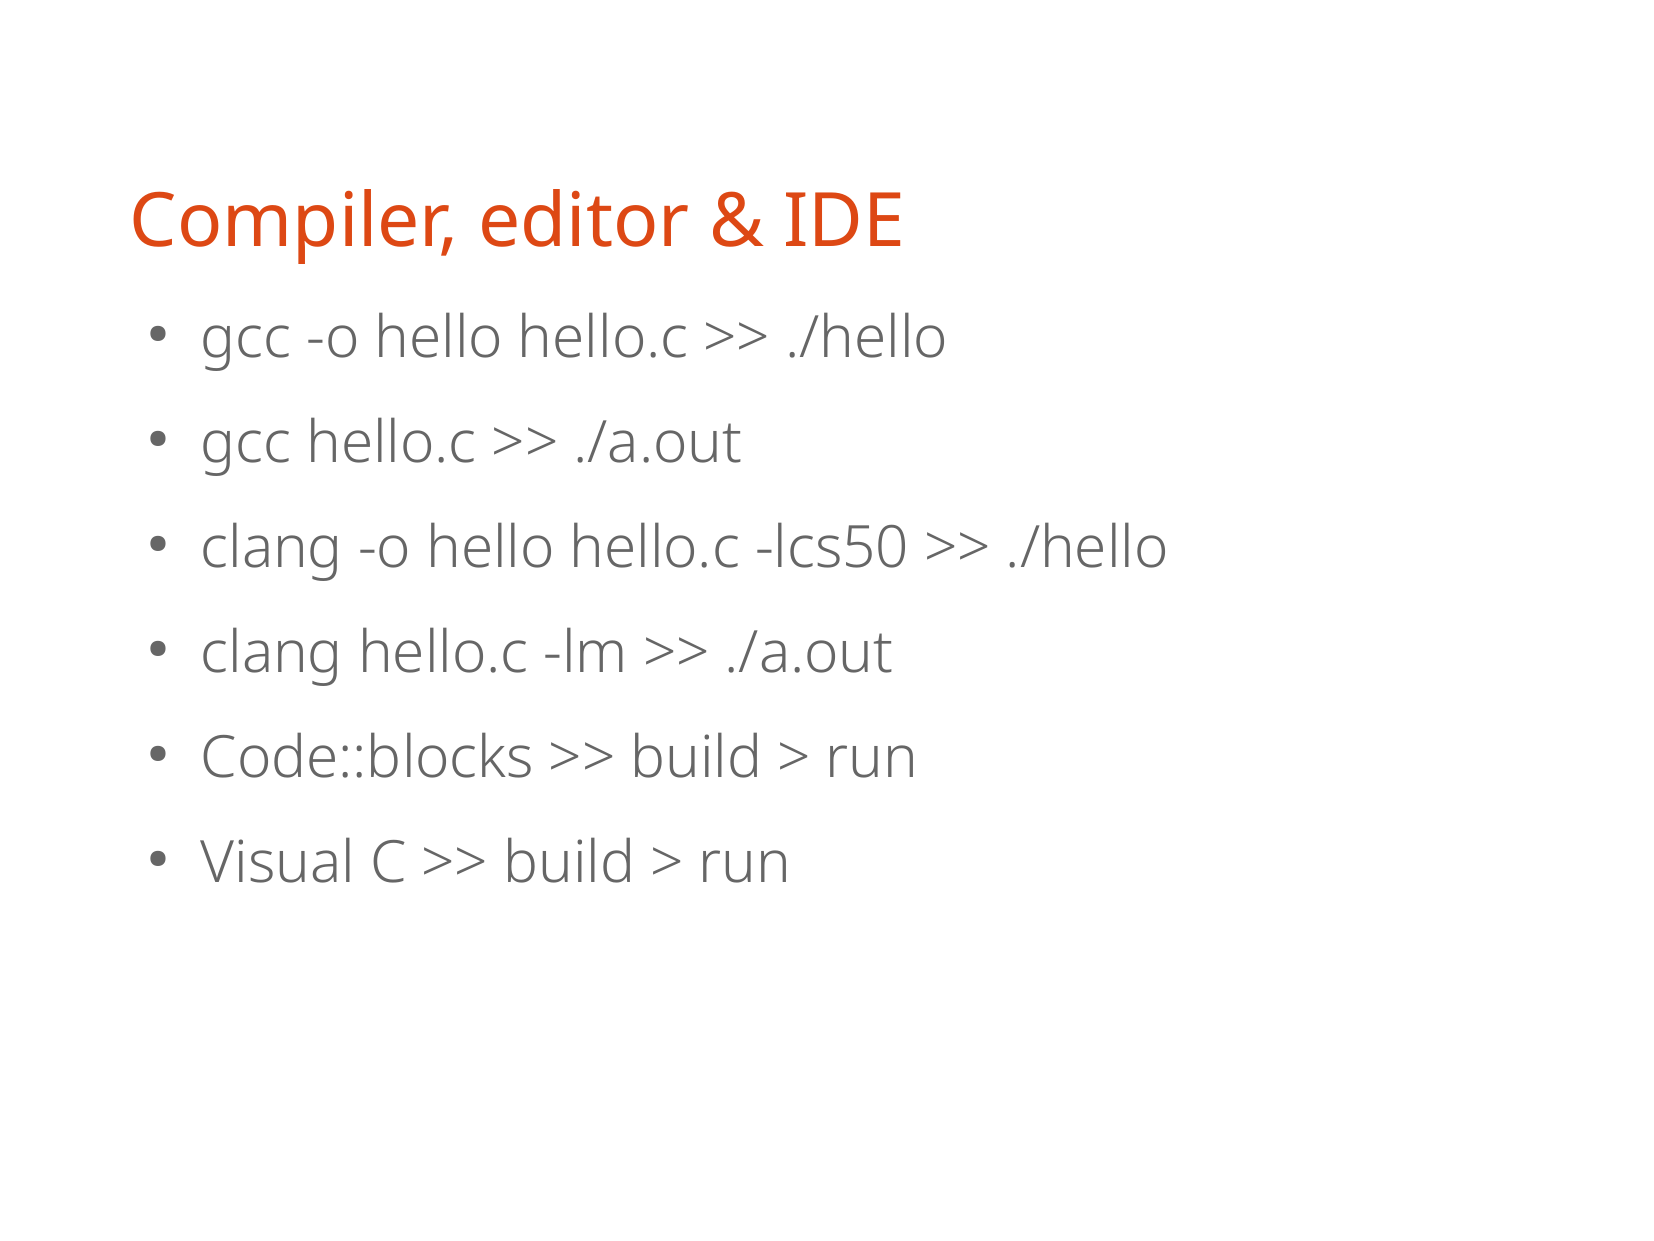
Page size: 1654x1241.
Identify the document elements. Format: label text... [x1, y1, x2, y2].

list gcc -o hello hello.c >> ./hello gcc hello.c >> ./a.out clang -o hello hello.c -lcs50 >> ./hello clang hello.c -lm >> ./a.out Code::blocks >> build > run Visual C >> build > run [129, 295, 1518, 1010]
title Compiler, editor & IDE [129, 153, 1518, 281]
